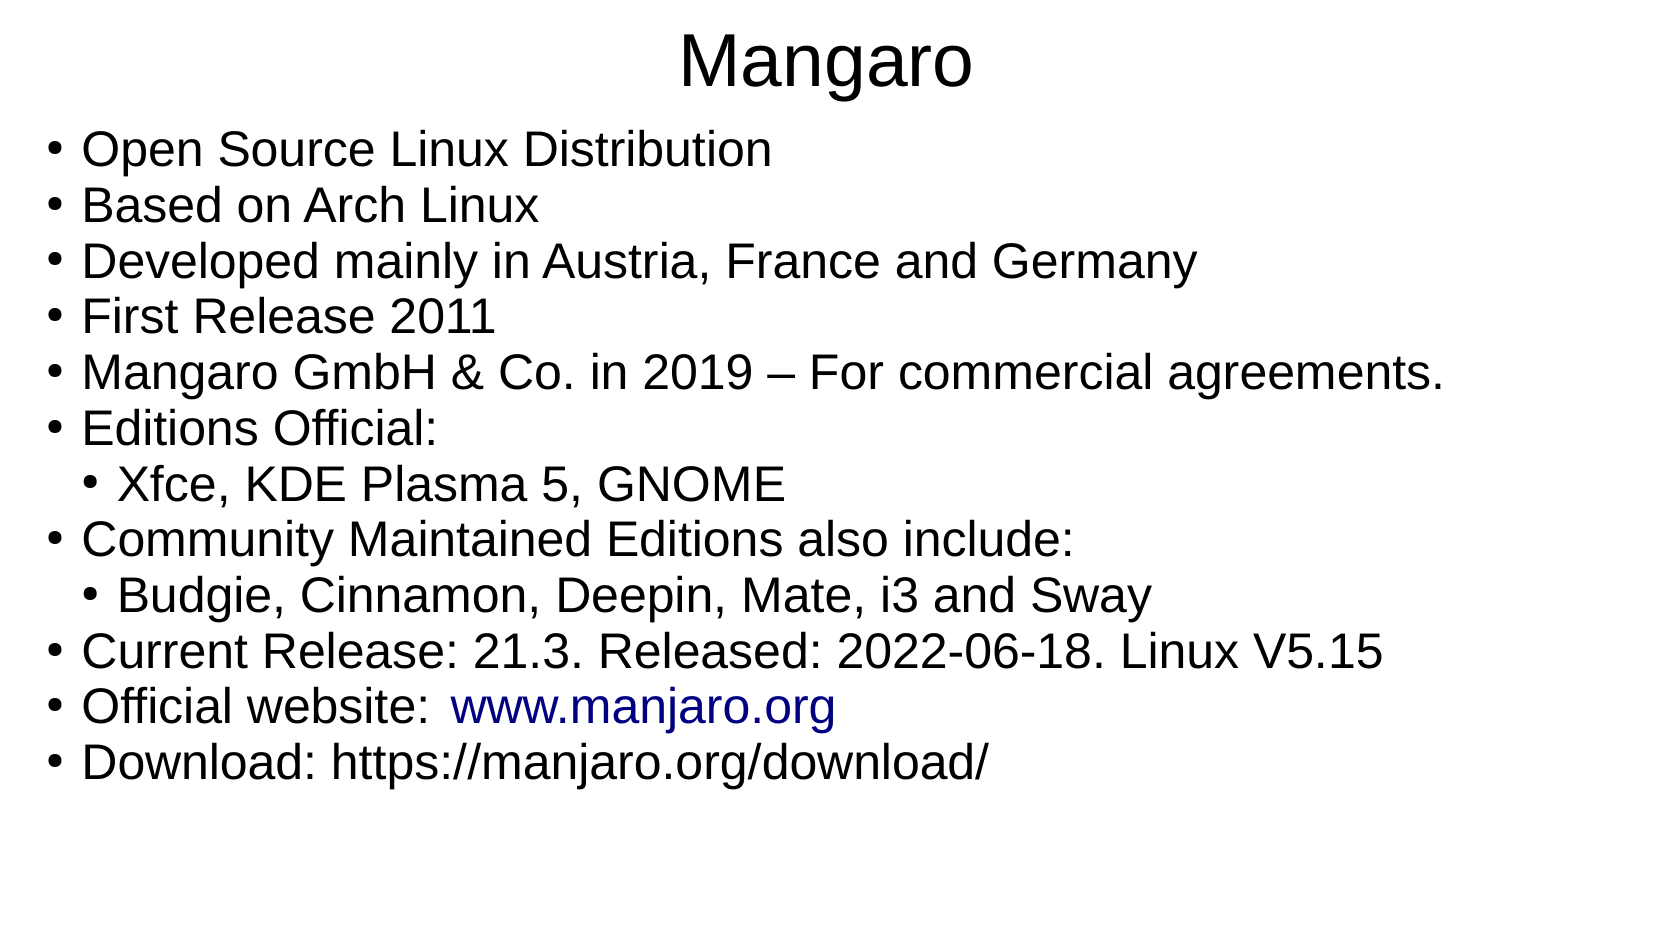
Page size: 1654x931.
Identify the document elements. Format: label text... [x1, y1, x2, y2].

title Mangaro [82, 18, 1571, 103]
subtitle Open Source Linux Distribution Based on Arch Linux Developed mainly in Austria, France and Germany First Release 2011 Mangaro GmbH & Co. in 2019 – For commercial agreements. Editions Official: Xfce, KDE Plasma 5, GNOME Community Maintained Editions also include: Budgie, Cinnamon, Deepin, Mate, i3 and Sway Current Release: 21.3. Released: 2022-06-18. Linux V5.15 Official website: www.manjaro.org Download: https://manjaro.org/download/ [46, 121, 1612, 931]
